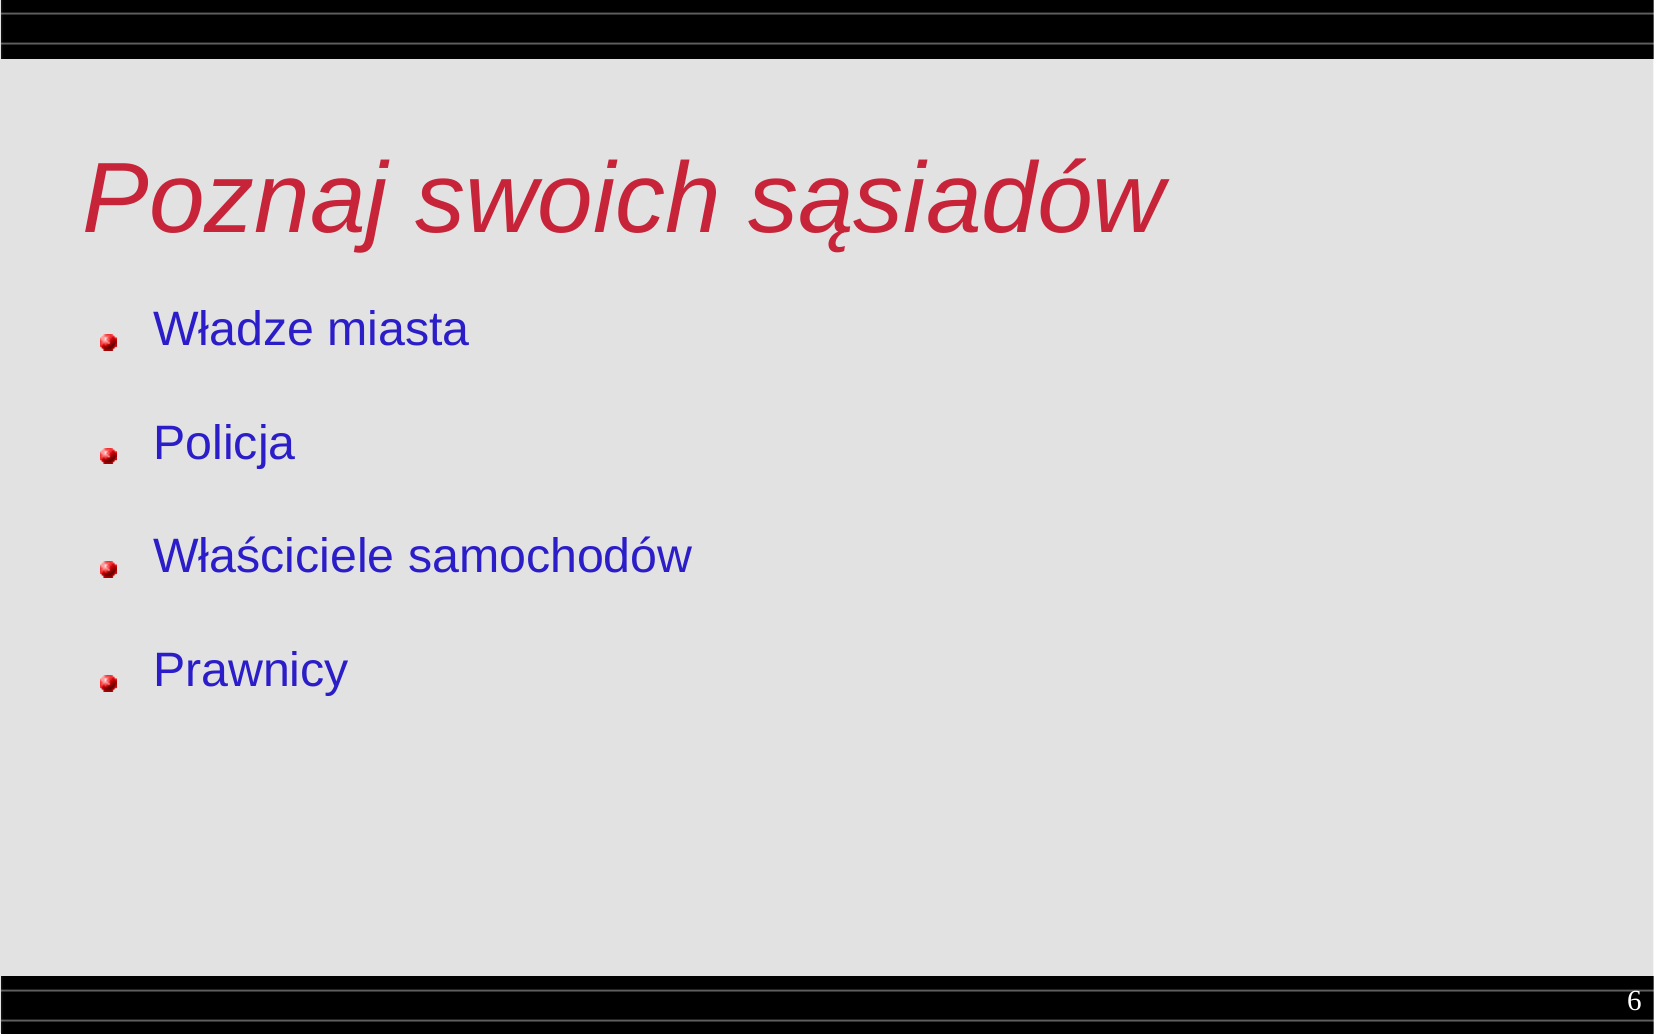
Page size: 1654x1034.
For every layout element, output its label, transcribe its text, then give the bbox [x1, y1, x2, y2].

list Władze miasta Policja Właściciele samochodów Prawnicy [82, 301, 1246, 842]
picture [1, 976, 1654, 1034]
picture [1, 0, 1654, 59]
title Poznaj swoich sąsiadów [82, 103, 1571, 276]
